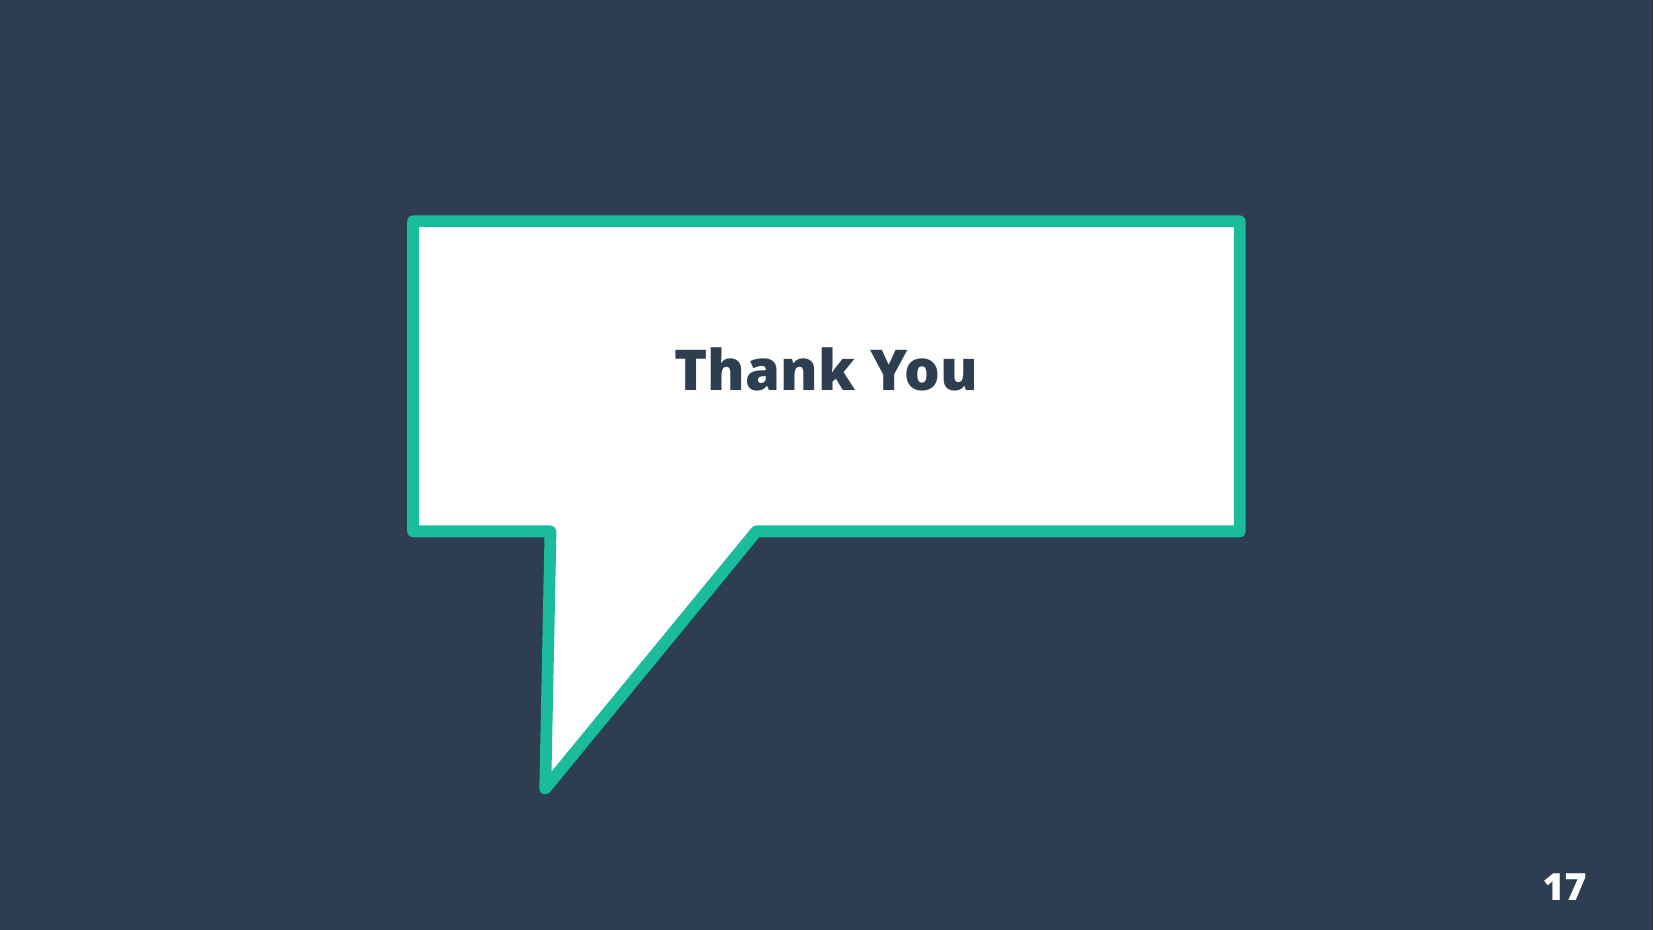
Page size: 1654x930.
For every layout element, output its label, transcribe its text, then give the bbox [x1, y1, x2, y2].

title Thank You [442, 236, 1211, 502]
